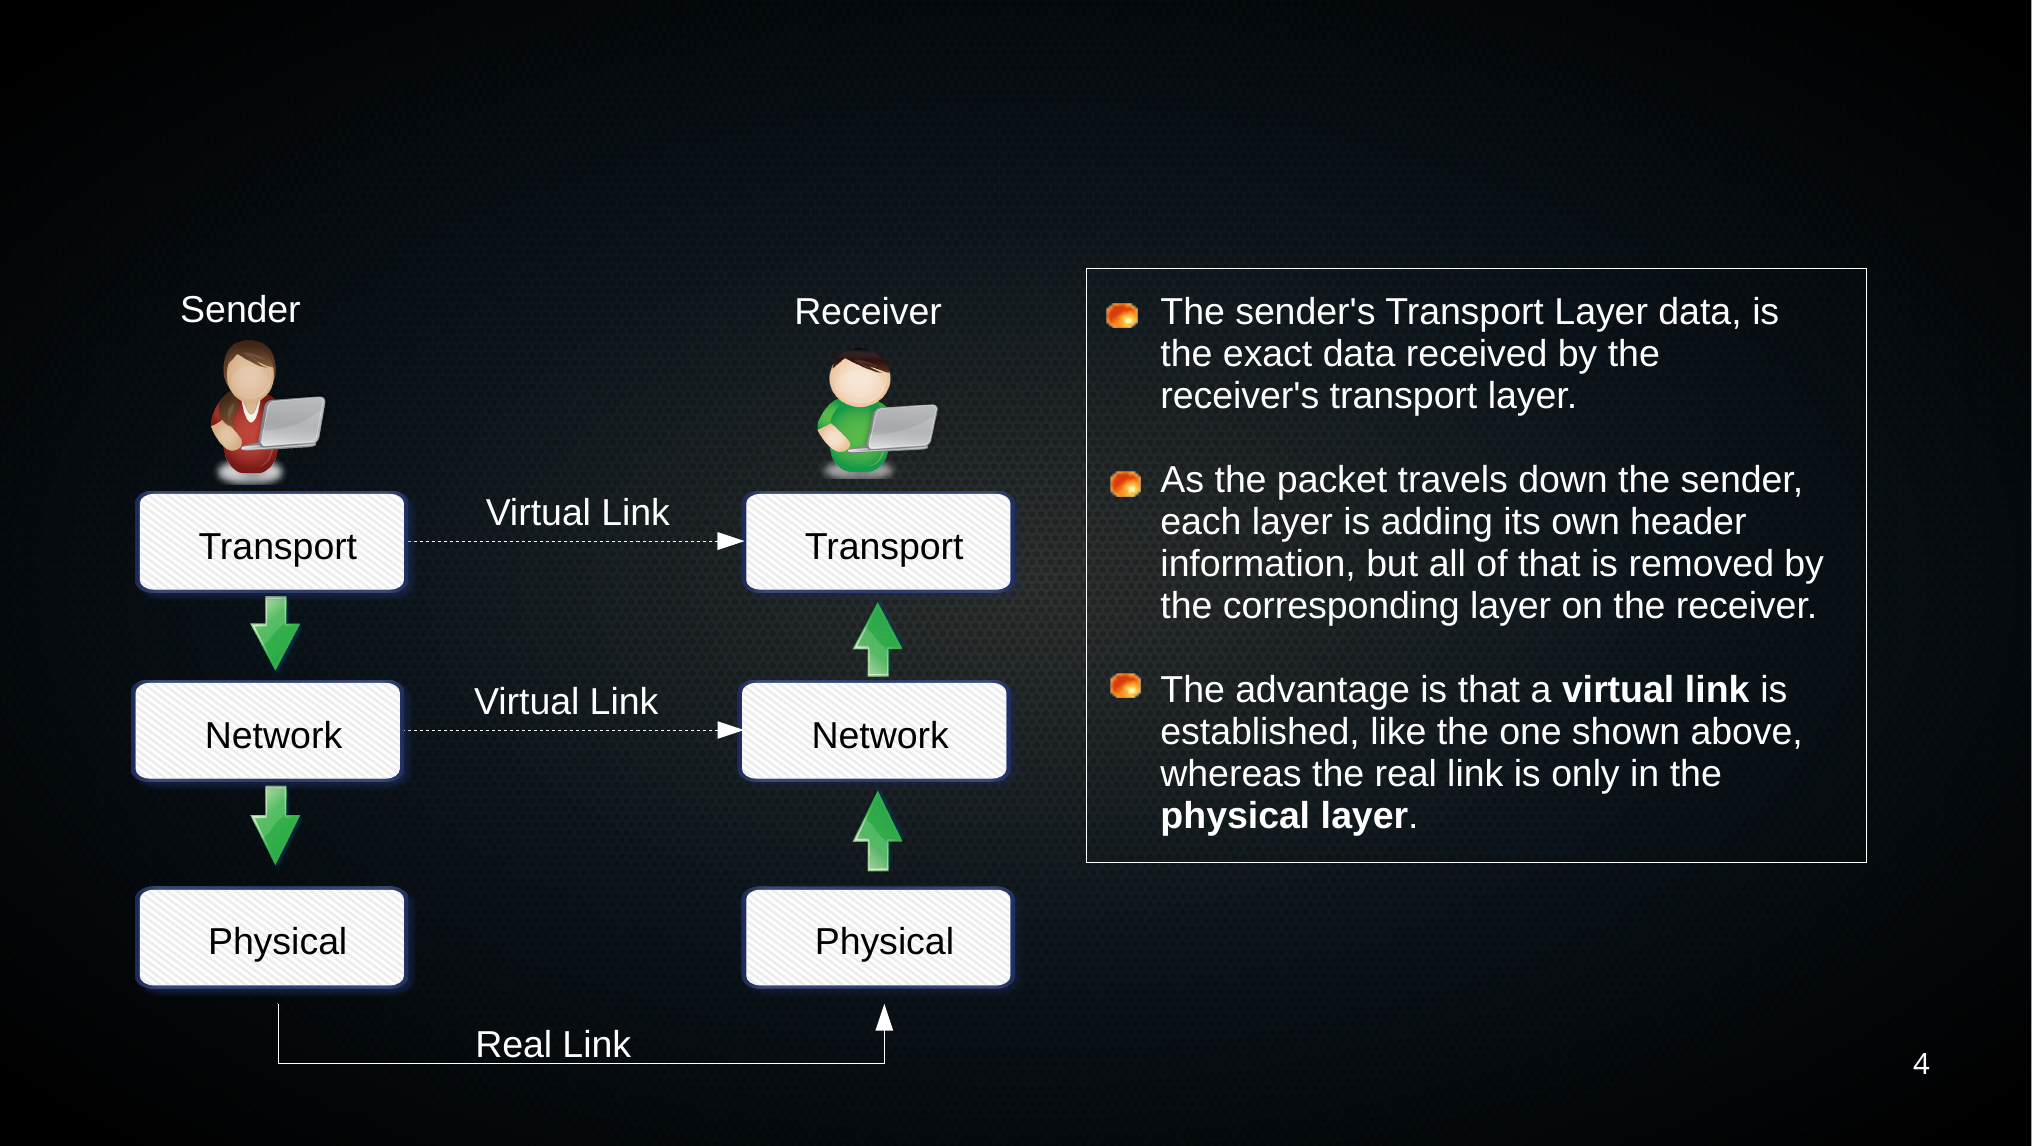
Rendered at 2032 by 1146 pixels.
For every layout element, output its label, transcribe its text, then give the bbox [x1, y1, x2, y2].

text_box Virtual Link [459, 673, 674, 731]
text_box Receiver [779, 283, 957, 341]
text_box Sender [165, 281, 343, 339]
text_box The sender's Transport Layer data, is the exact data received by the receiver's transport layer. As the packet travels down the sender, each layer is adding its own header information, but all of that is removed by the corresponding layer on the receiver. The advantage is that a virtual link is established, like the one shown above, whereas the real link is only in the physical layer. [1145, 283, 1843, 845]
text_box Real Link [460, 1015, 647, 1073]
text_box Virtual Link [471, 484, 686, 542]
picture [0, 0, 2032, 1146]
